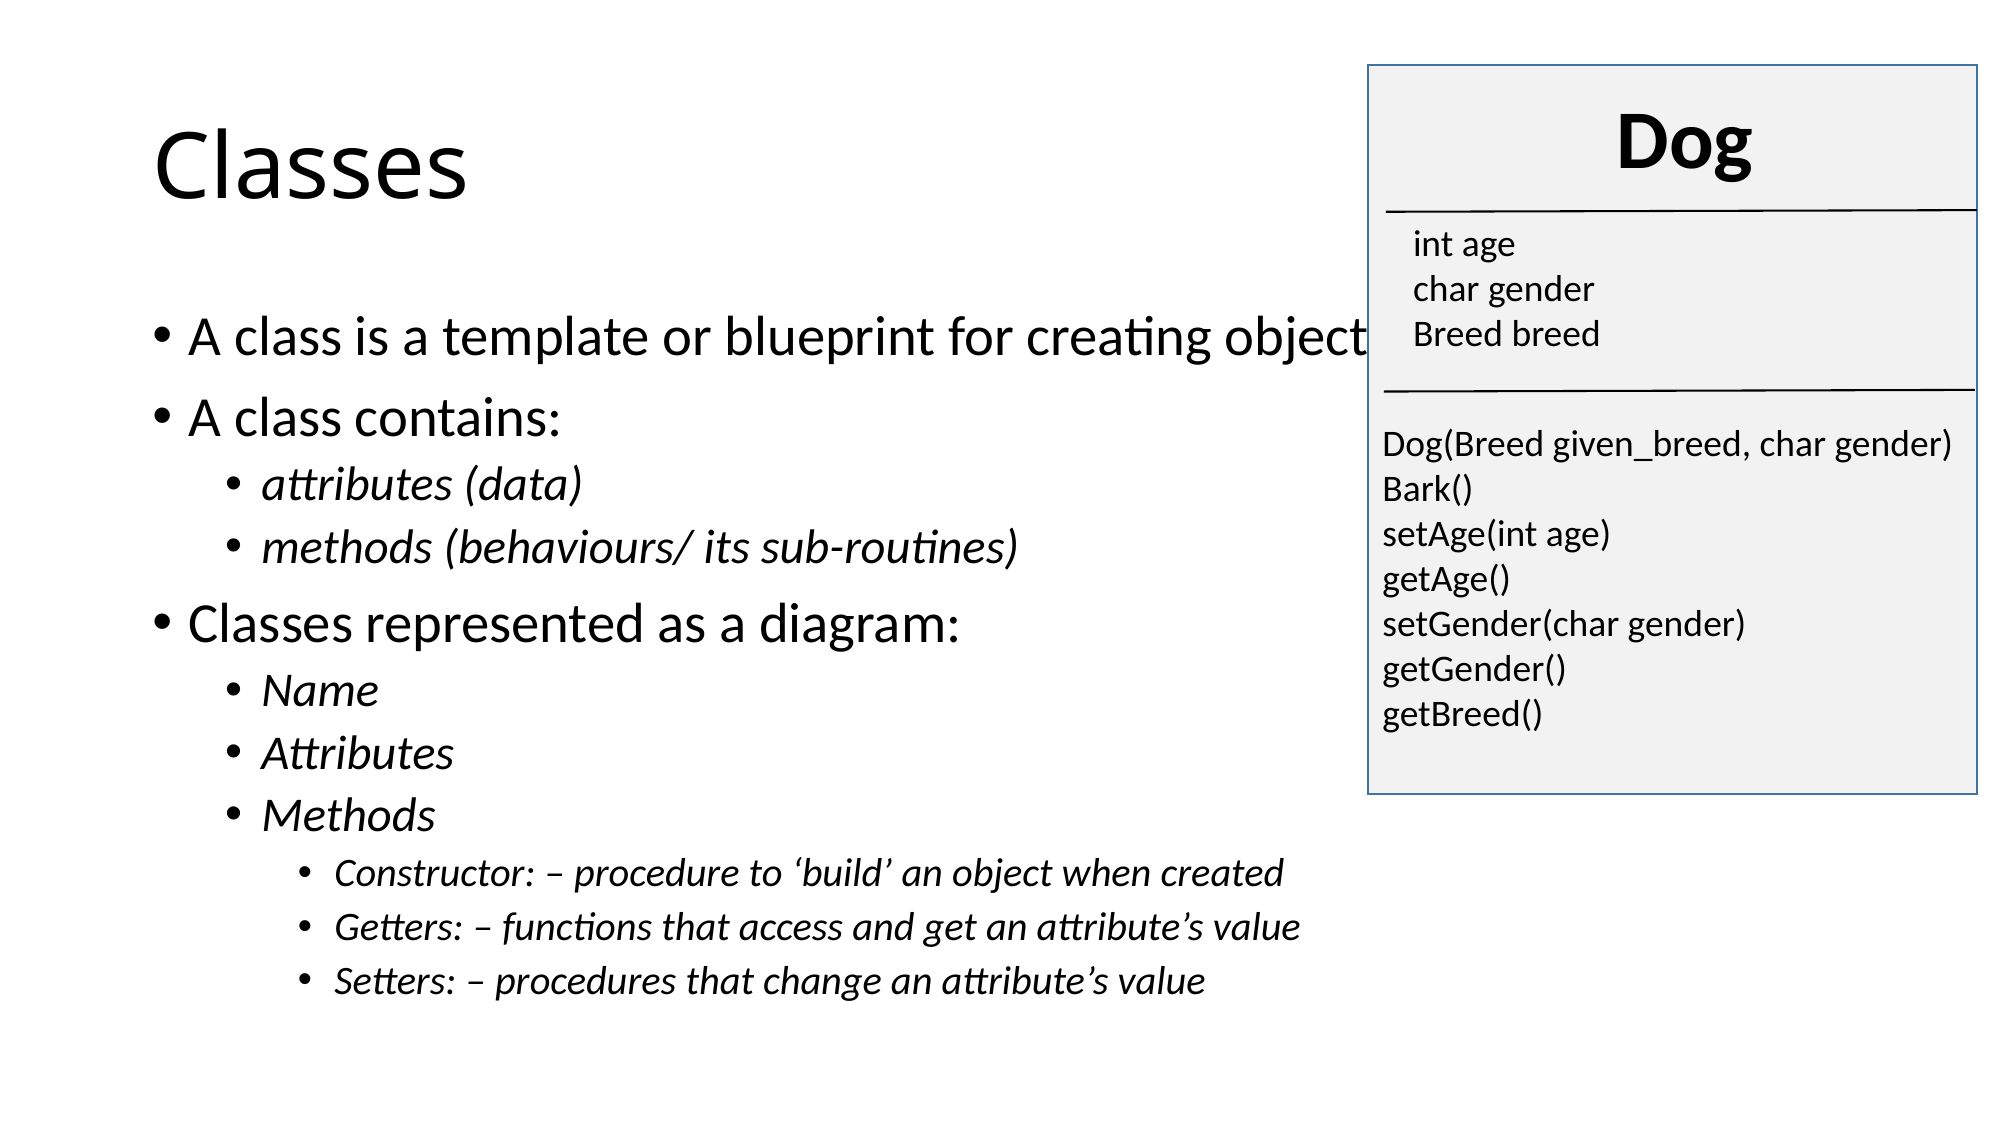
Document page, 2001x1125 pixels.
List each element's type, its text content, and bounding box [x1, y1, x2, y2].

text_box int age char gender Breed breed [1398, 211, 1968, 362]
list A class is a template or blueprint for creating objects A class contains: attributes (data) methods (behaviours/ its sub-routines) Classes represented as a diagram: Name Attributes Methods Constructor: – procedure to ‘build’ an object when created Getters: – functions that access and get an attribute’s value Setters: – procedures that change an attribute’s value [137, 299, 1475, 1014]
text_box Dog(Breed given_breed, char gender) Bark() setAge(int age) getAge() setGender(char gender) getGender() getBreed() [1367, 411, 1977, 787]
text_box [1367, 787, 1977, 795]
text_box [1367, 65, 1977, 411]
title Classes [137, 59, 1863, 278]
text_box Dog [1426, 78, 1944, 193]
